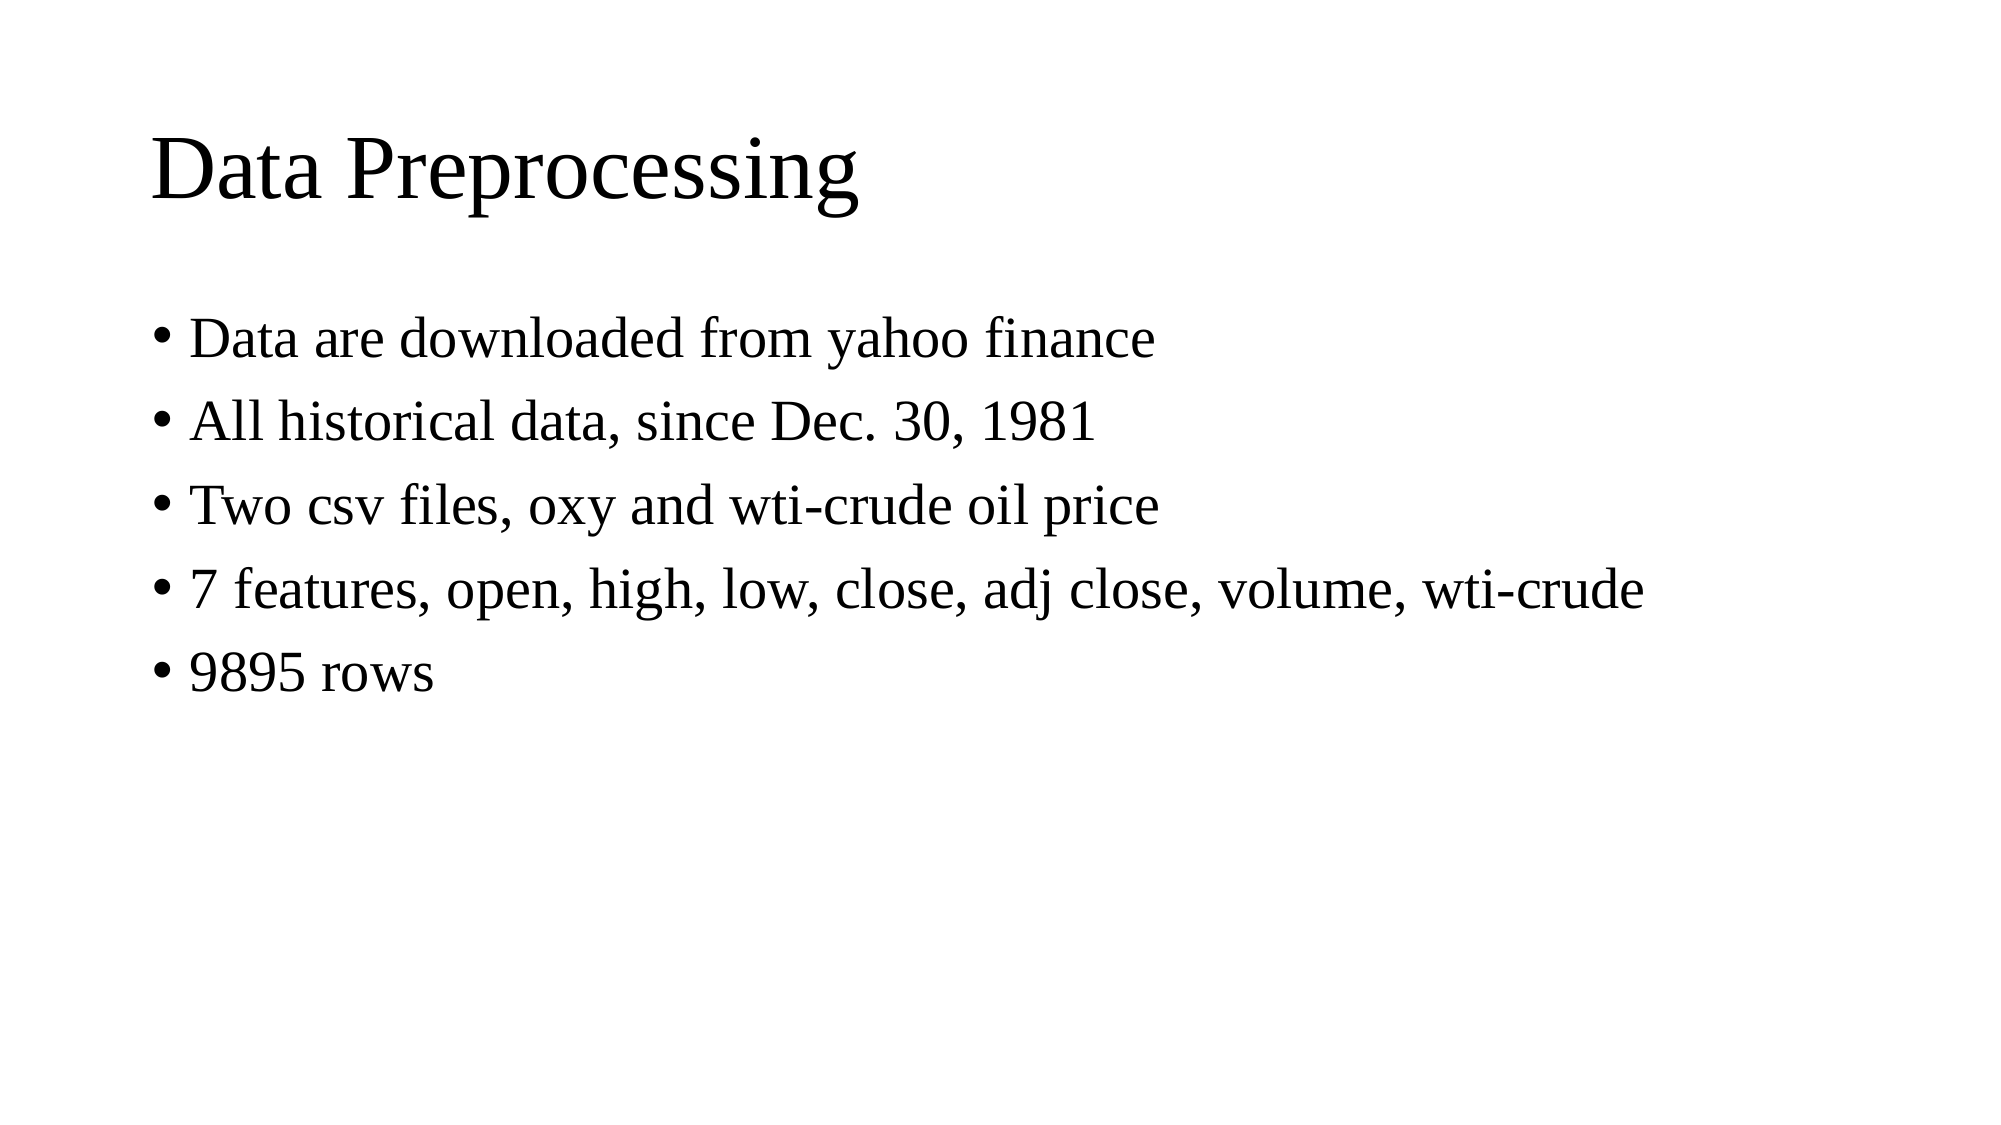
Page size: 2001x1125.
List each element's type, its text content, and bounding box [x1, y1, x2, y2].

list Data are downloaded from yahoo finance All historical data, since Dec. 30, 1981 Two csv files, oxy and wti-crude oil price 7 features, open, high, low, close, adj close, volume, wti-crude 9895 rows [137, 299, 1863, 1014]
title Data Preprocessing [135, 59, 1860, 278]
